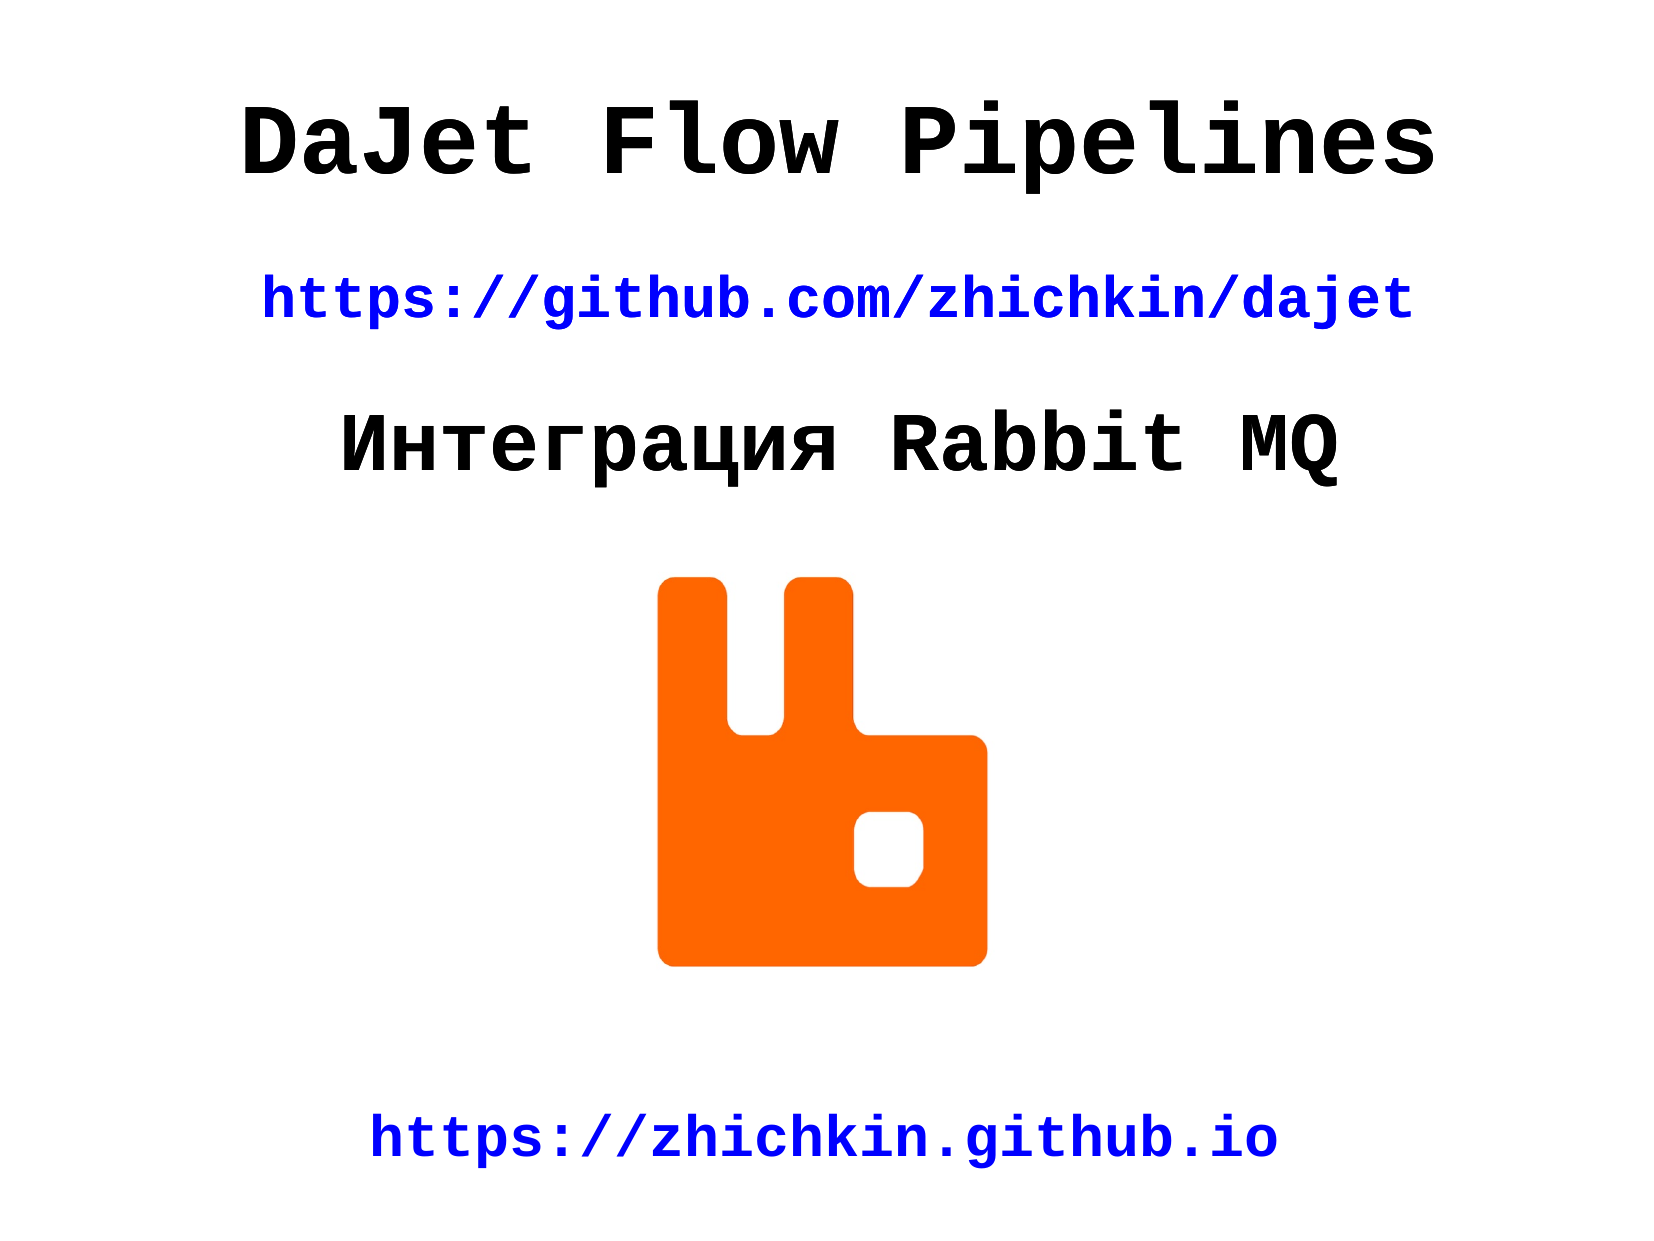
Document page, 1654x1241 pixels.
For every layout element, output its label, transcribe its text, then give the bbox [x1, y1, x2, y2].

text_box https://zhichkin.github.io [354, 1100, 1294, 1182]
text_box DaJet Flow Pipelines https://github.com/zhichkin/dajet Интеграция Rabbit MQ [224, 82, 1455, 504]
picture [537, 492, 1096, 1052]
